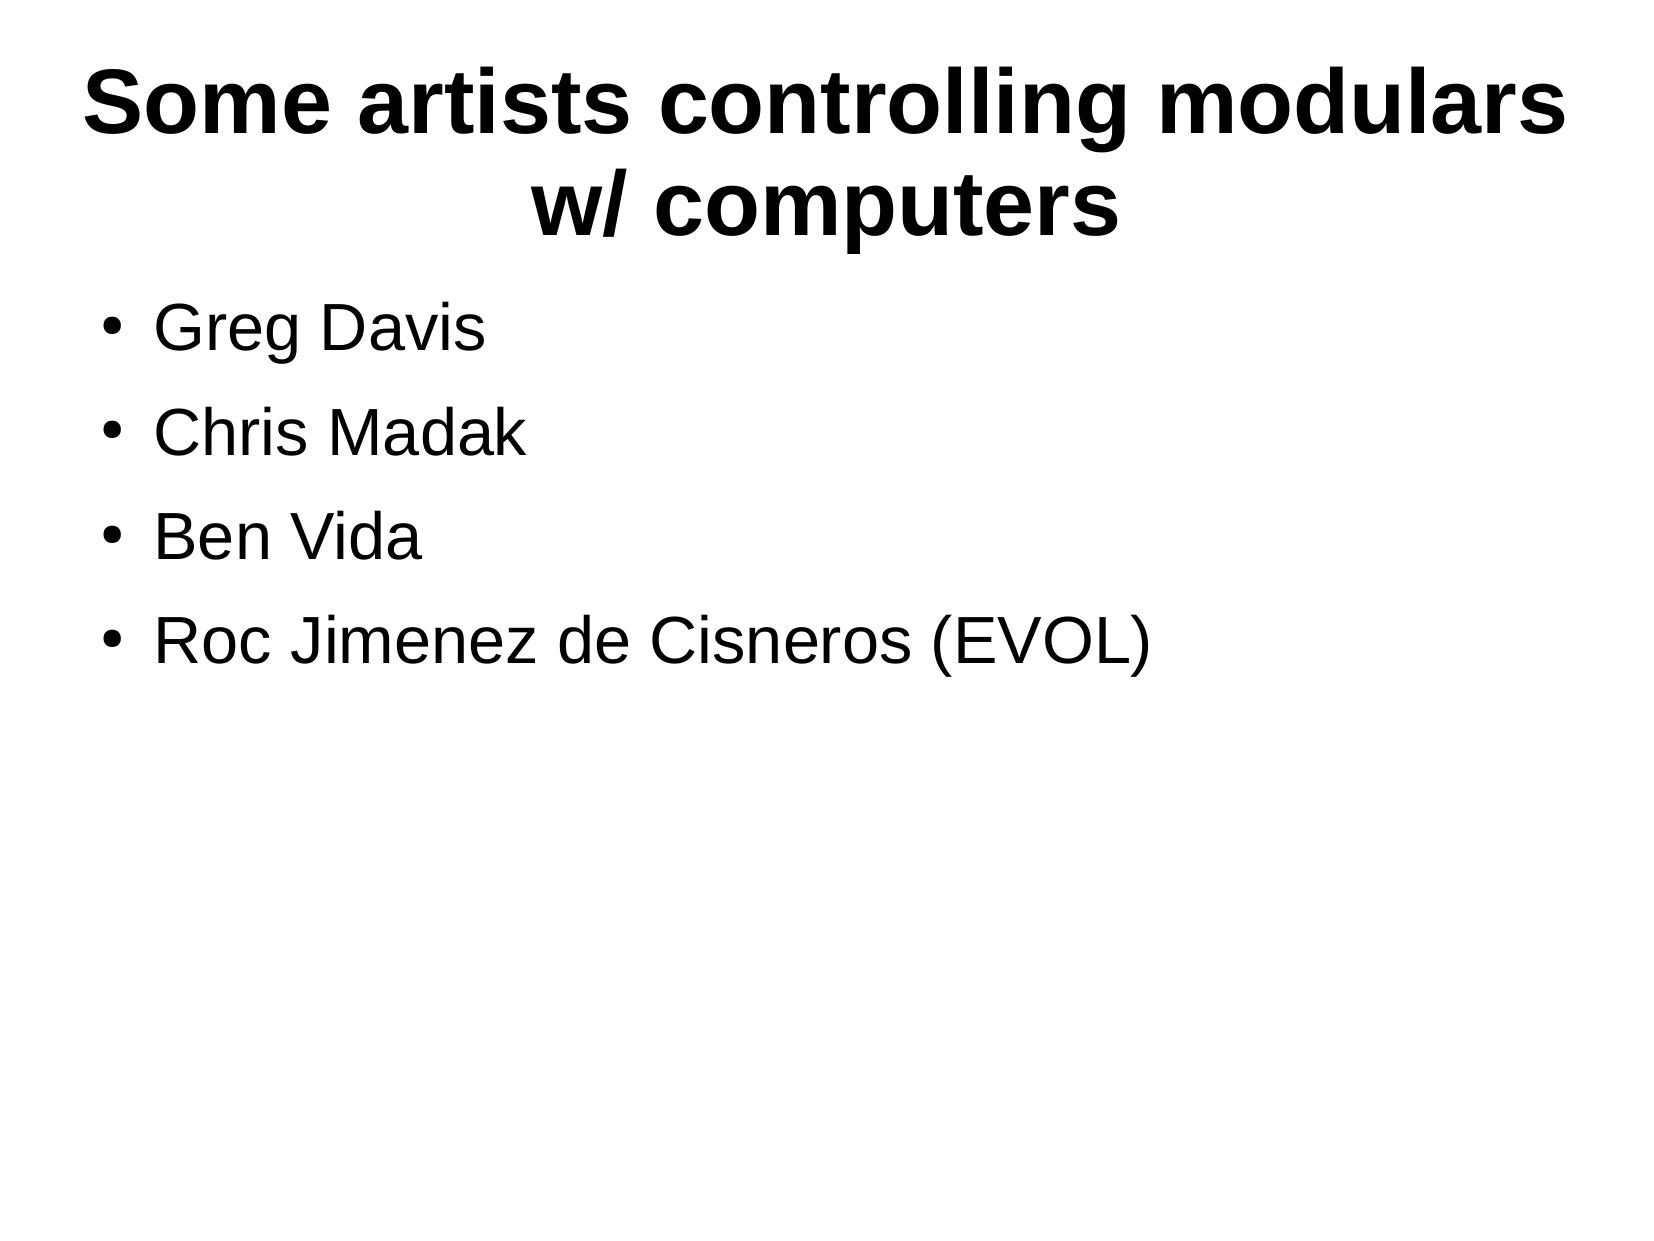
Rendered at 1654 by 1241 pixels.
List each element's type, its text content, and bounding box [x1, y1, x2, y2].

title Some artists controlling modulars w/ computers [82, 49, 1571, 257]
list Greg Davis Chris Madak Ben Vida Roc Jimenez de Cisneros (EVOL) [82, 290, 1571, 1109]
